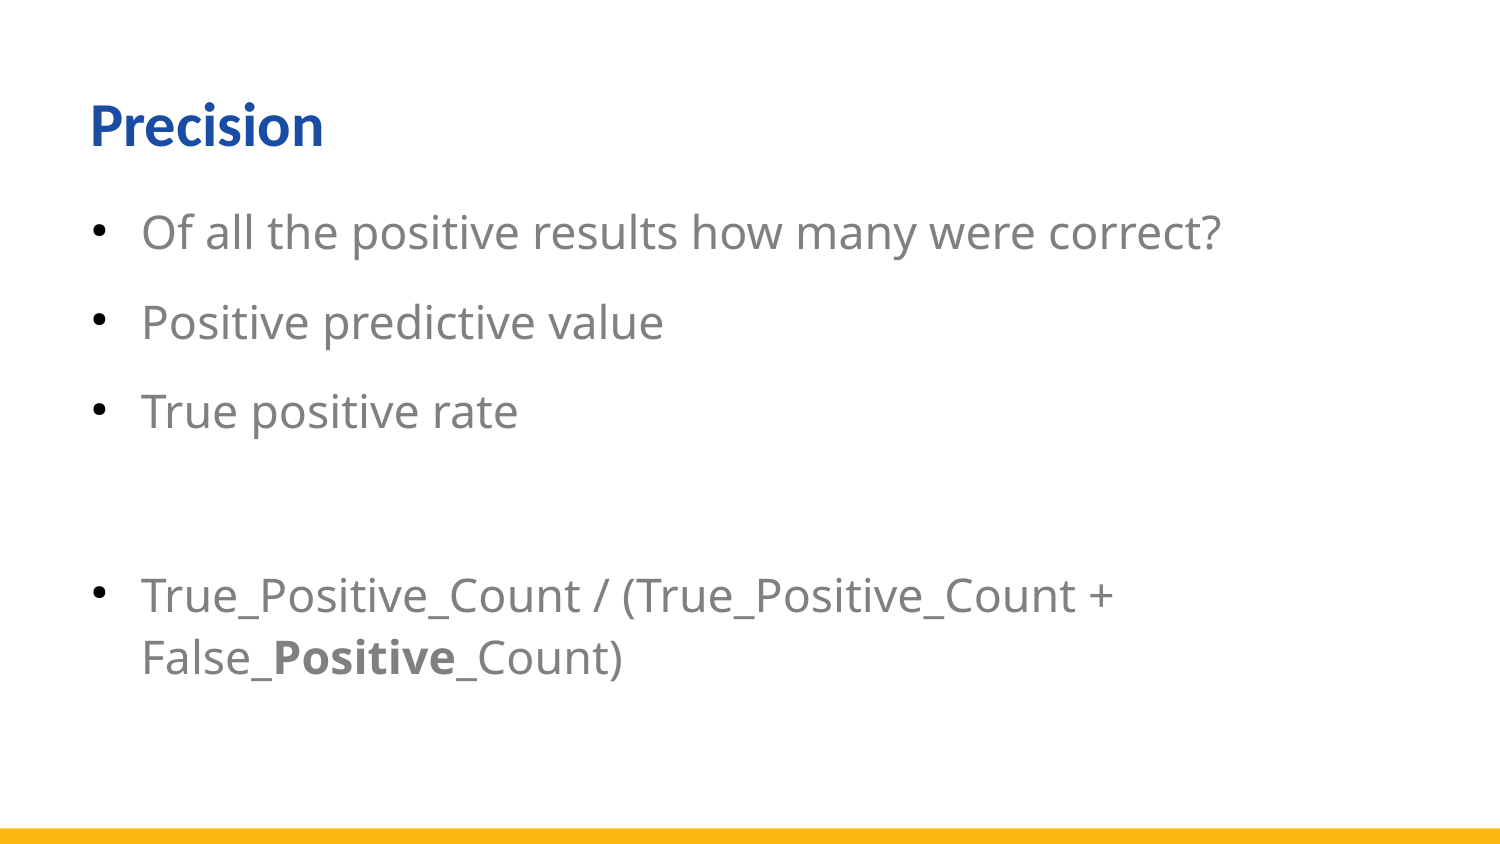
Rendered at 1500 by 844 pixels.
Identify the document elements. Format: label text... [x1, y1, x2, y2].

title Precision [75, 0, 1425, 197]
list Of all the positive results how many were correct? Positive predictive value True positive rate True_Positive_Count / (True_Positive_Count + False_Positive_Count) [75, 197, 1425, 687]
